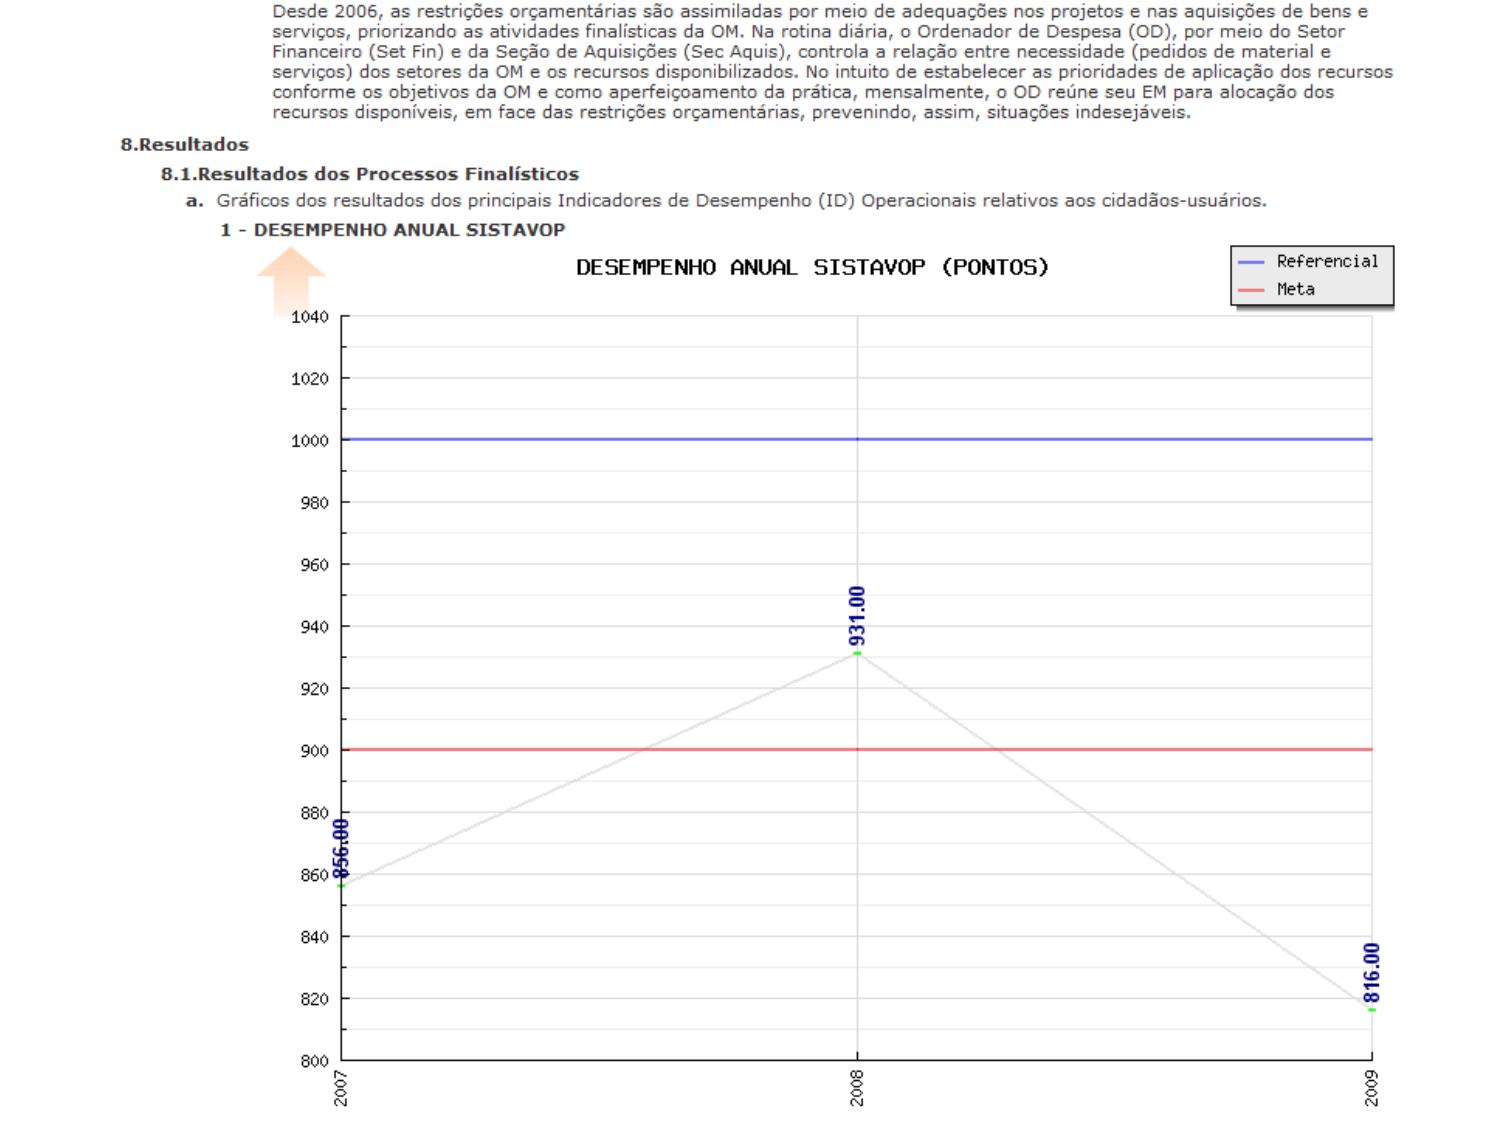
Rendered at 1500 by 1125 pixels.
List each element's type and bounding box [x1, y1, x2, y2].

picture [102, 0, 1398, 1125]
